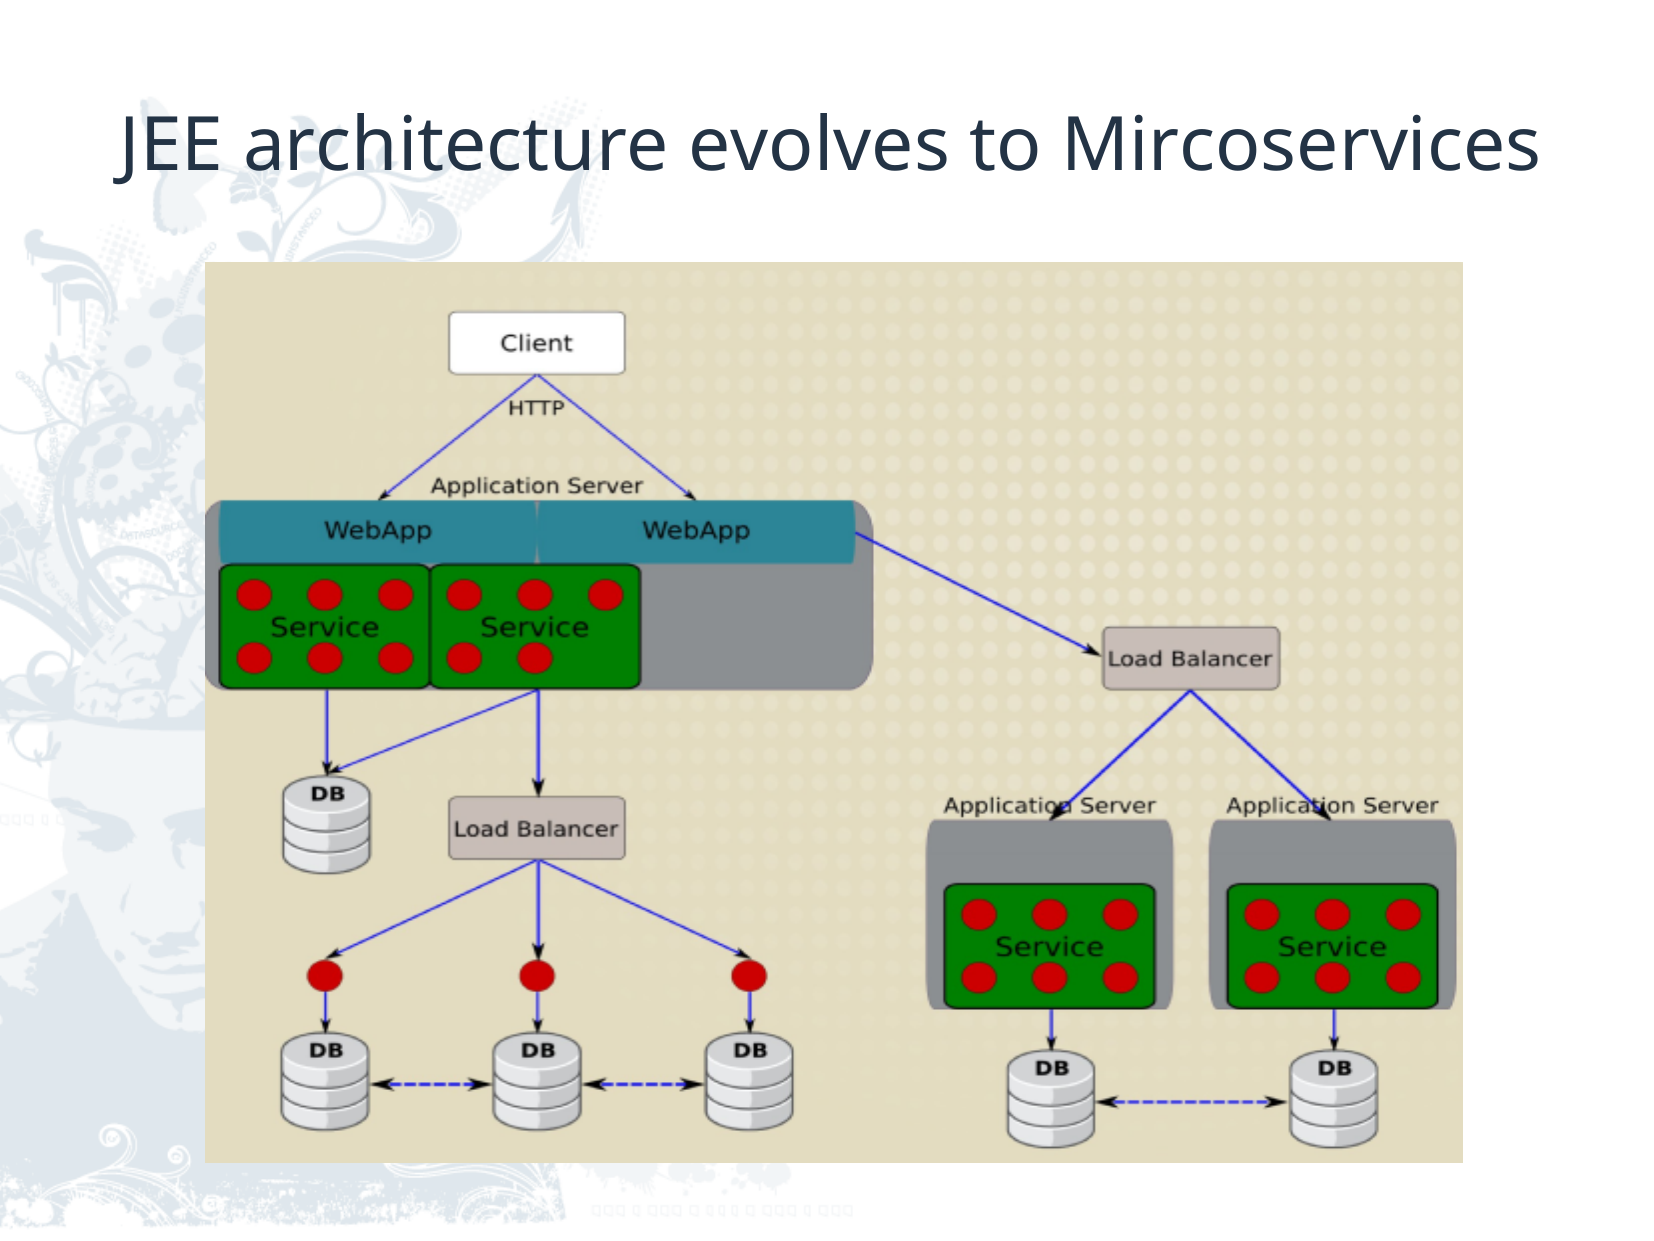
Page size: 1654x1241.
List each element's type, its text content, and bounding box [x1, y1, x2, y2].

picture [0, 0, 1654, 1241]
title JEE architecture evolves to Mircoservices [86, 37, 1576, 245]
